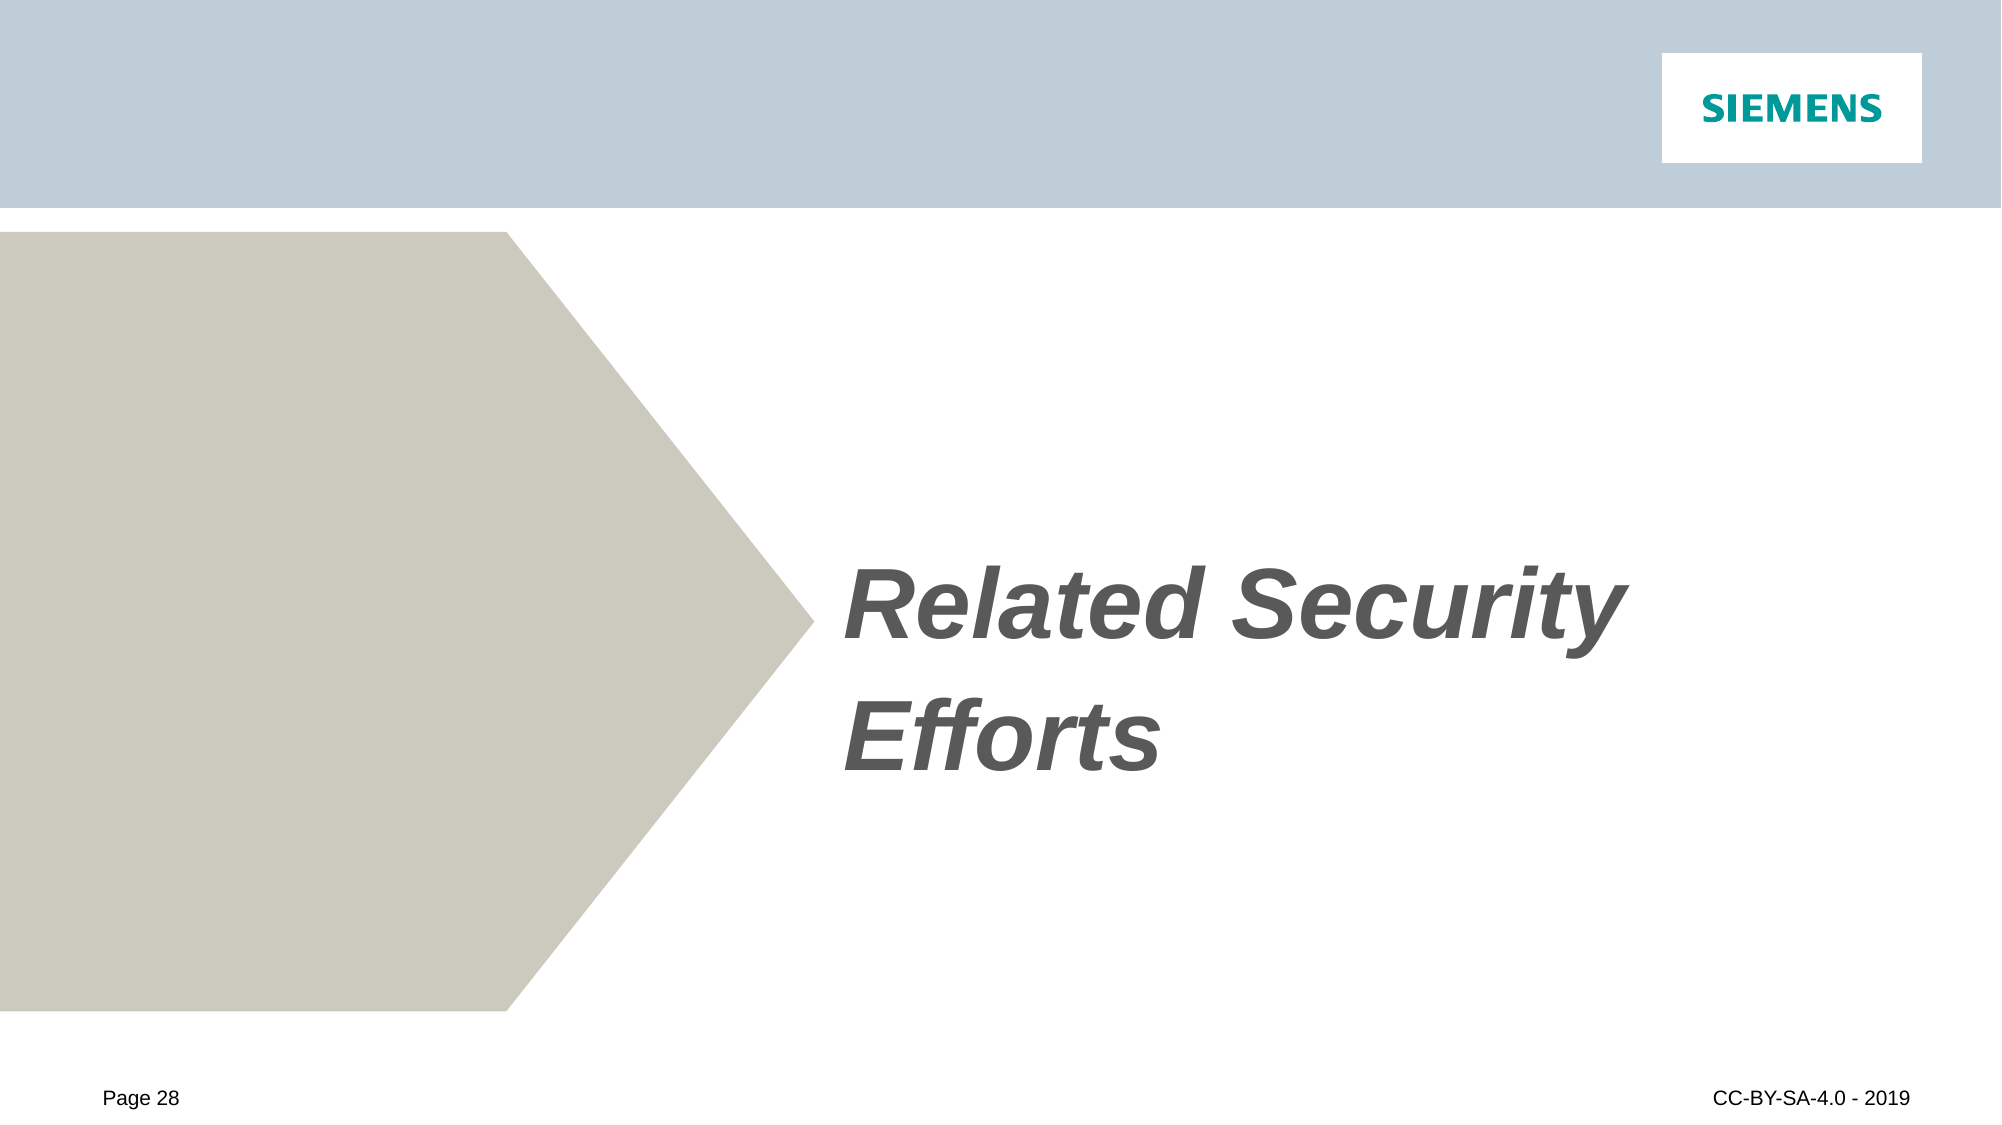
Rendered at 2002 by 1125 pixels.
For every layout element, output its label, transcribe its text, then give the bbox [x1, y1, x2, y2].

text_box [0, 231, 815, 1012]
text_box Related Security Efforts [843, 526, 2001, 983]
